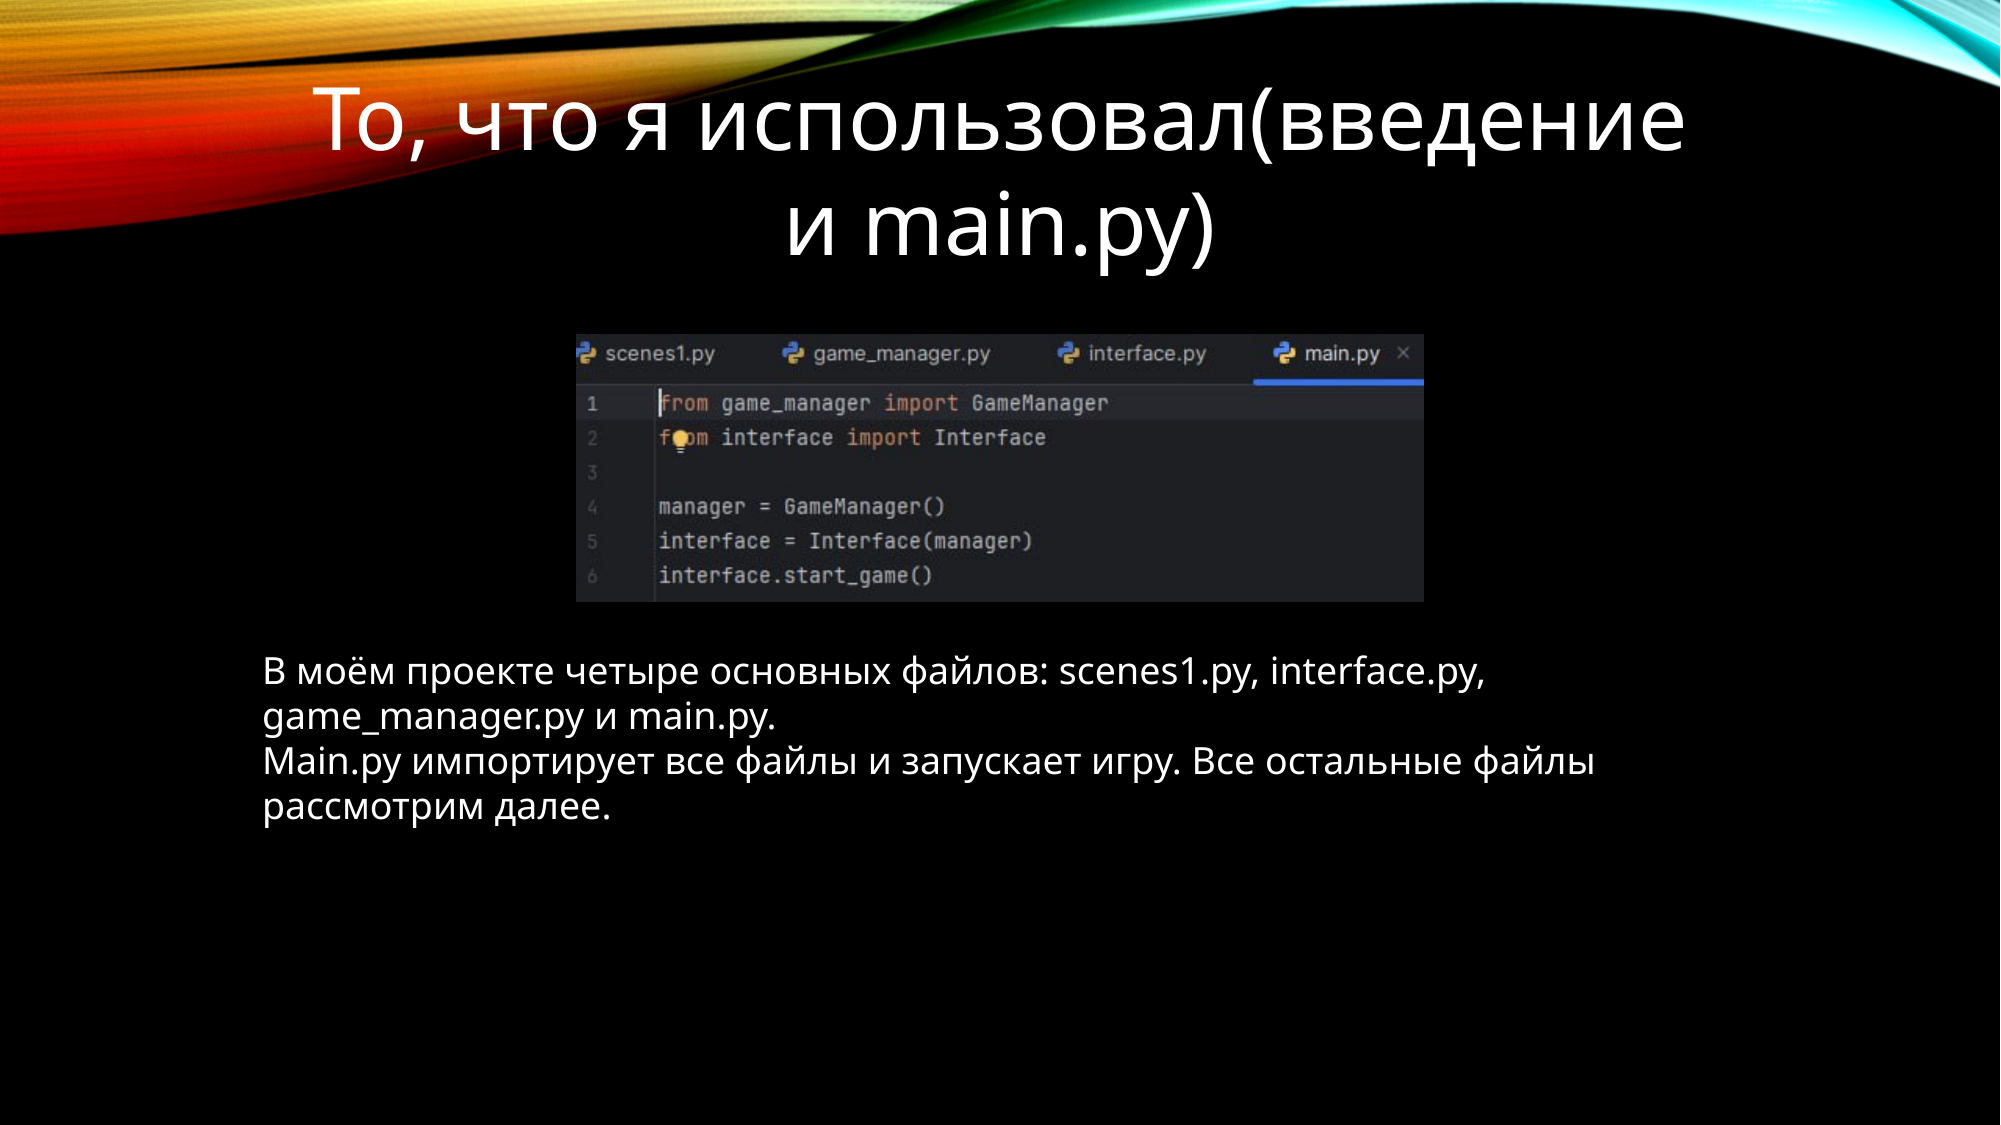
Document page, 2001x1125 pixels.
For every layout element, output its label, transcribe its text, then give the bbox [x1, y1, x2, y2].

picture [0, 0, 2000, 237]
text_box То, что я использовал(введение и main.py) [282, 55, 1718, 281]
text_box В моём проекте четыре основных файлов: scenes1.py, interface.py, game_manager.py и main.py. Main.py импортирует все файлы и запускает игру. Все остальные файлы рассмотрим далее. [247, 639, 1753, 835]
picture [576, 334, 1424, 602]
